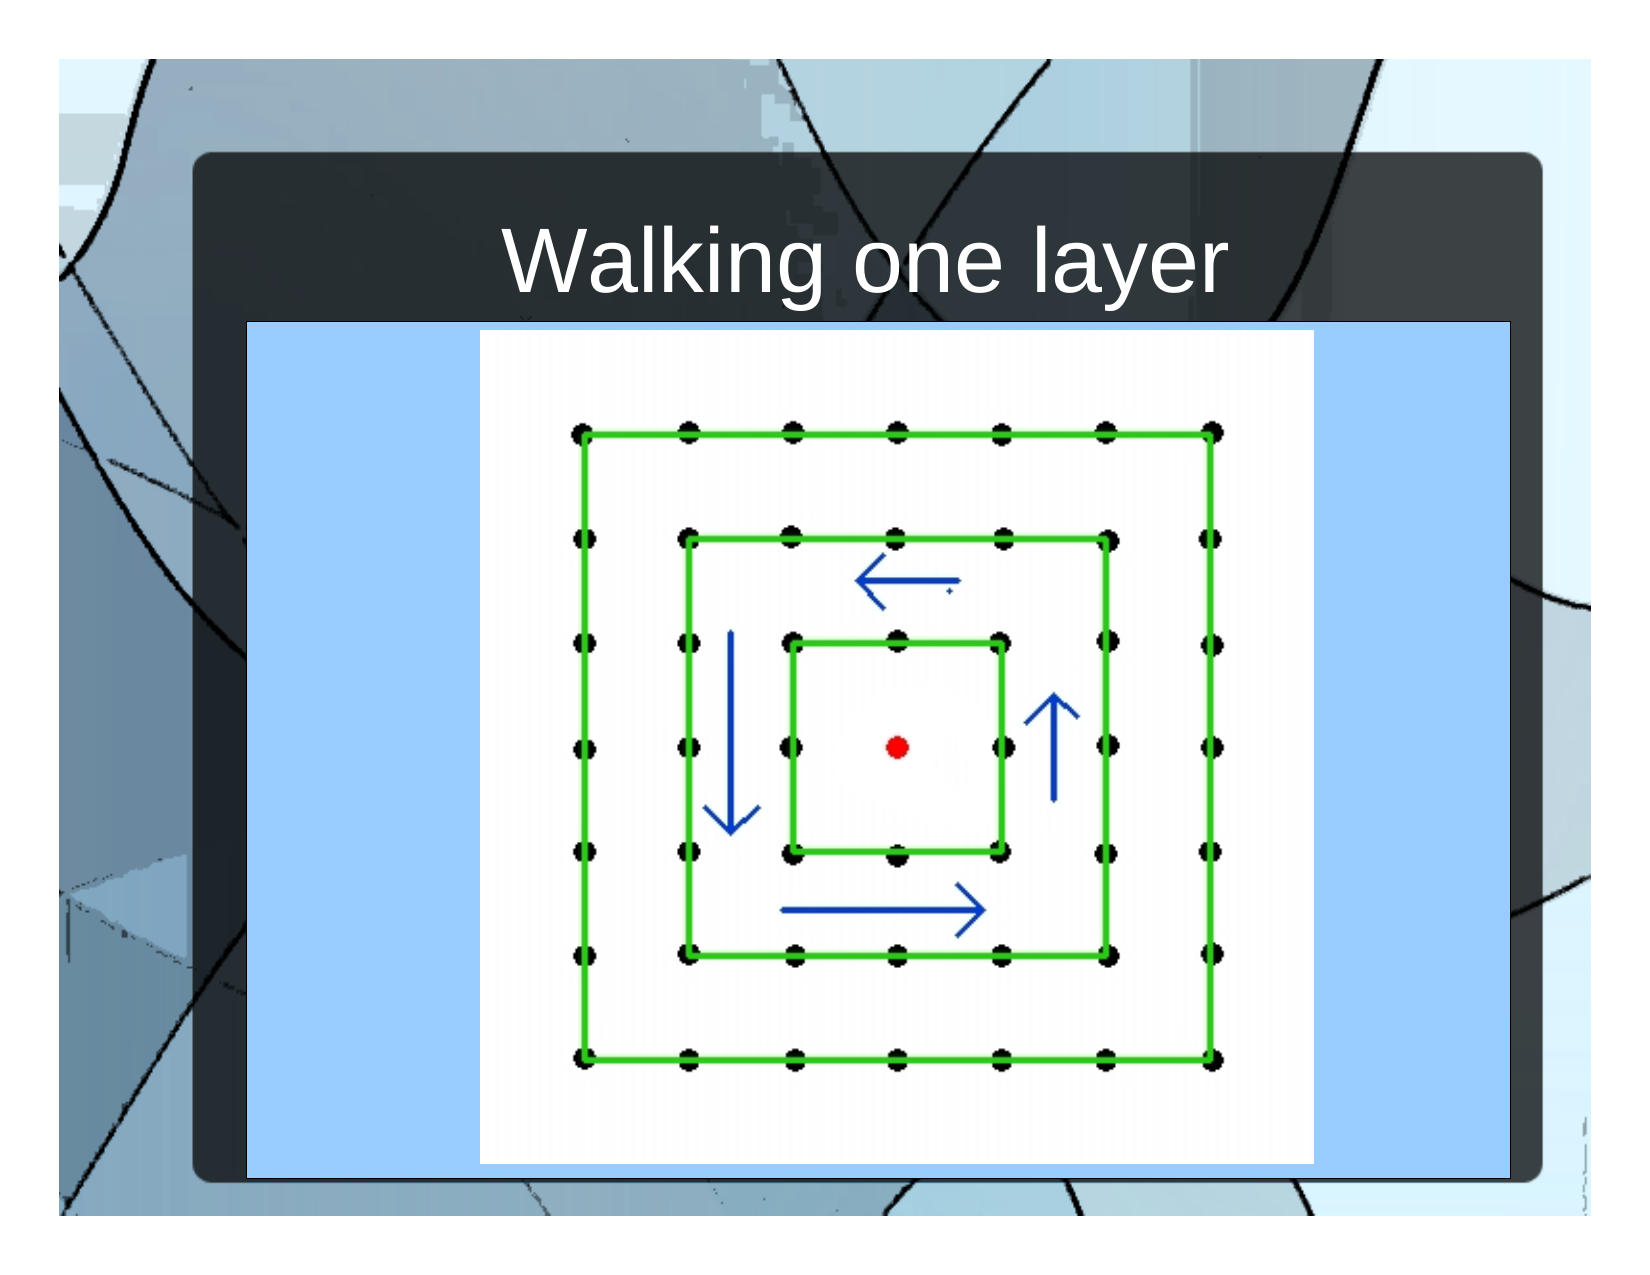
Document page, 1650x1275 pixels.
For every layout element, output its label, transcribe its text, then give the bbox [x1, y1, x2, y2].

chart [246, 321, 1511, 1179]
picture [59, 59, 1591, 1216]
title Walking one layer [206, 167, 1526, 355]
